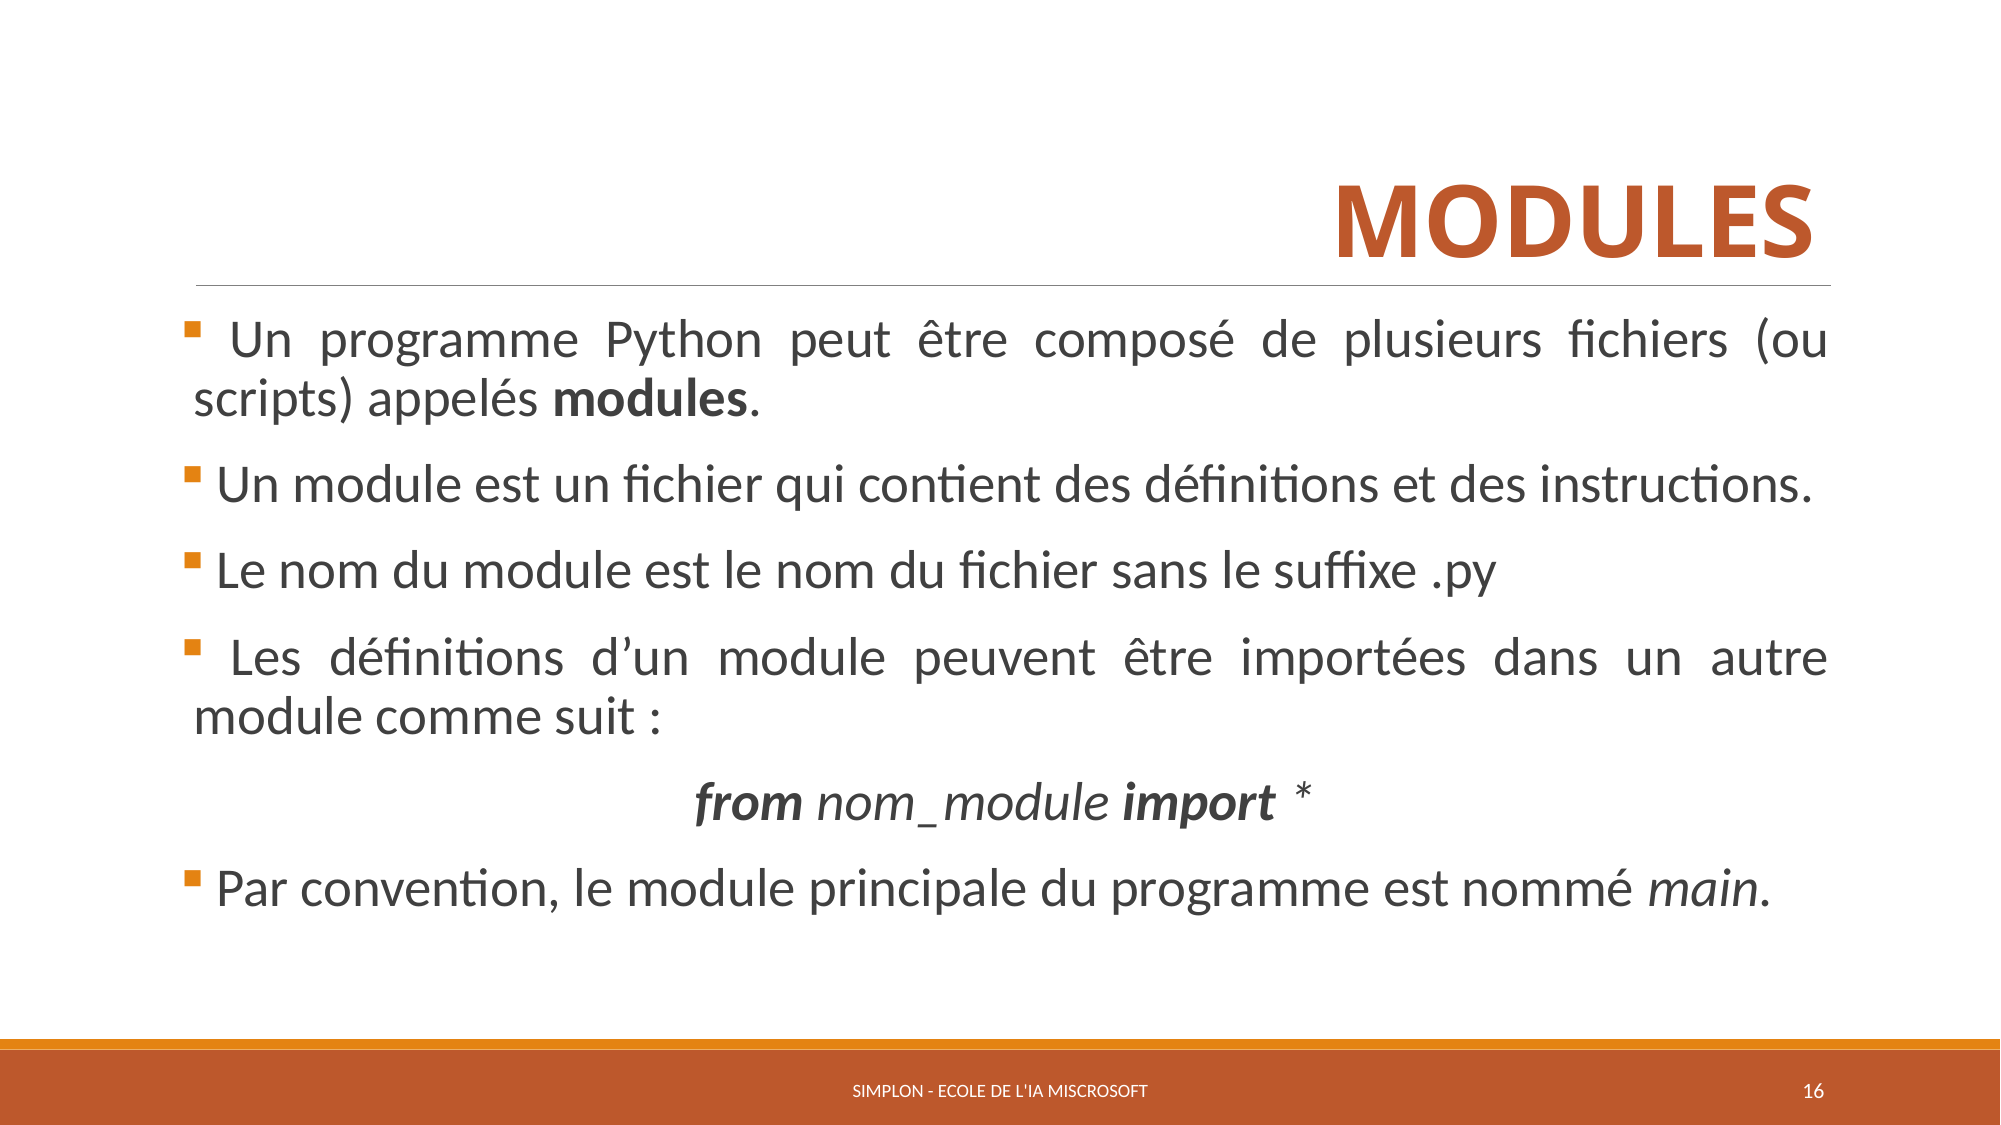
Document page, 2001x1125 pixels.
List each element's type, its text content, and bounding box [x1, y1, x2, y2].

text_box <numéro> [1624, 1059, 1840, 1120]
text_box MODULES [180, 47, 1830, 285]
text_box Simplon - Ecole de l'IA Miscrosoft [604, 1059, 1396, 1120]
text_box Un programme Python peut être composé de plusieurs fichiers (ou scripts) appelés modules. Un module est un fichier qui contient des définitions et des instructions. Le nom du module est le nom du fichier sans le suffixe .py Les définitions d’un module peuvent être importées dans un autre module comme suit : from nom_module import * Par convention, le module principale du programme est nommé main. [180, 302, 1830, 976]
